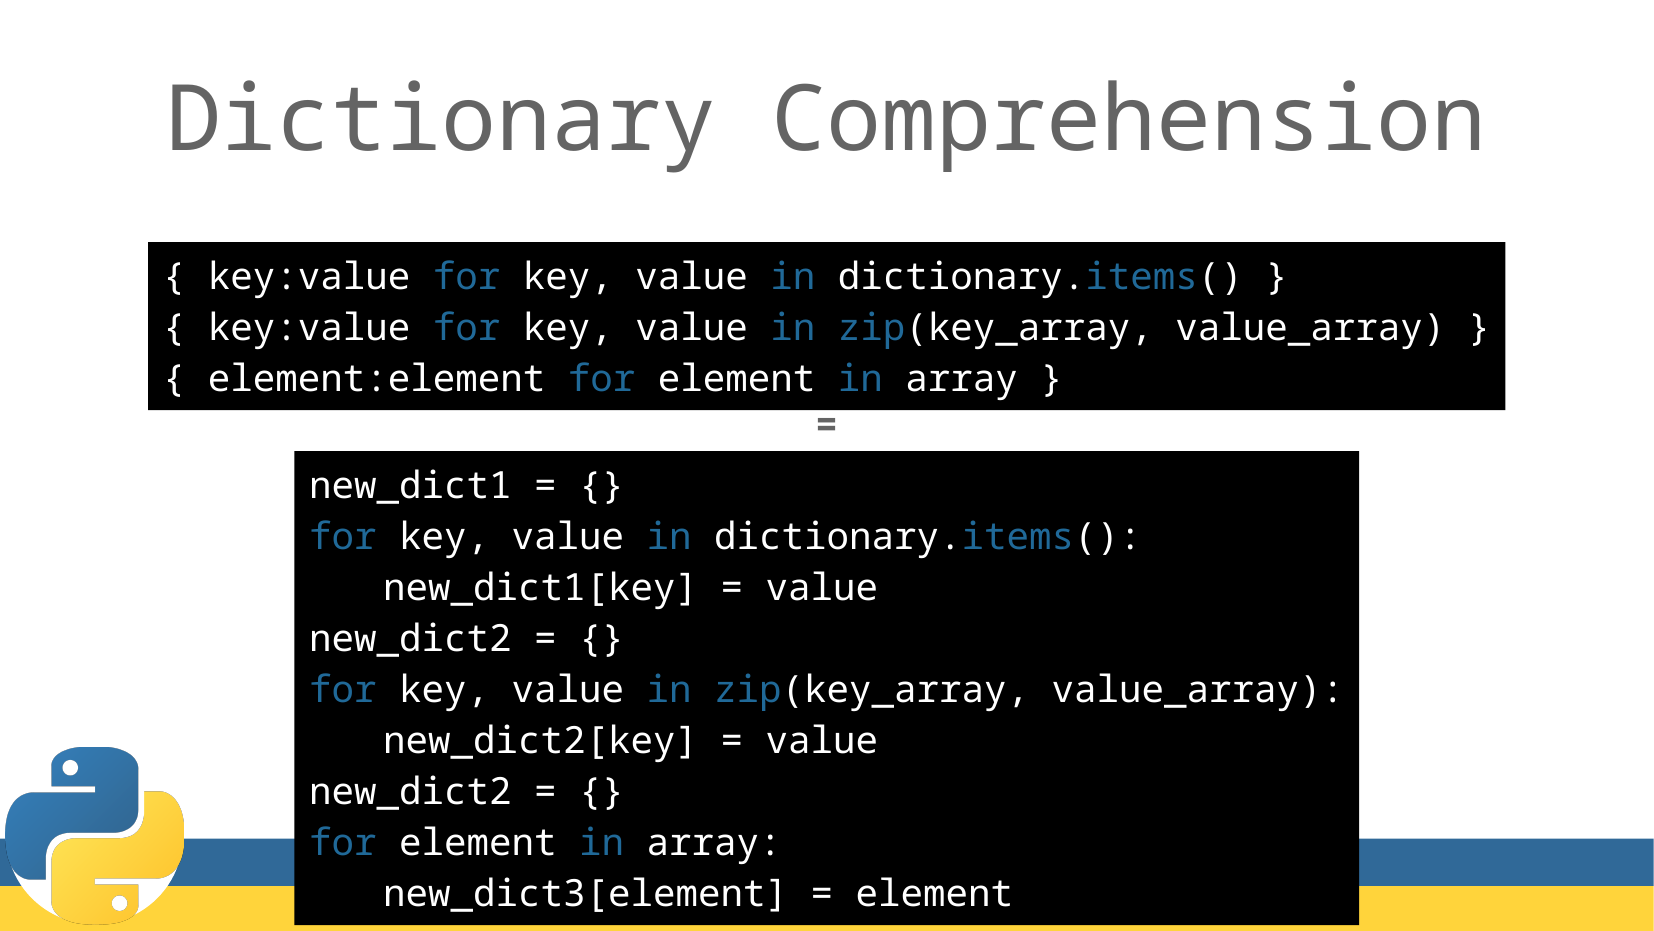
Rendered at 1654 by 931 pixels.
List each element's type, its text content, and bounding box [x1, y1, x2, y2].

text_box new_dict1 = {} for key, value in dictionary.items(): new_dict1[key] = value new_dict2 = {} for key, value in zip(key_array, value_array): new_dict2[key] = value new_dict2 = {} for element in array: new_dict3[element] = element [294, 451, 1360, 804]
title Dictionary Comprehension [82, 37, 1571, 193]
picture [5, 747, 184, 925]
text_box { key:value for key, value in dictionary.items() } { key:value for key, value in zip(key_array, value_array) } { element:element for element in array } [148, 242, 1506, 370]
text_box = [800, 389, 853, 443]
